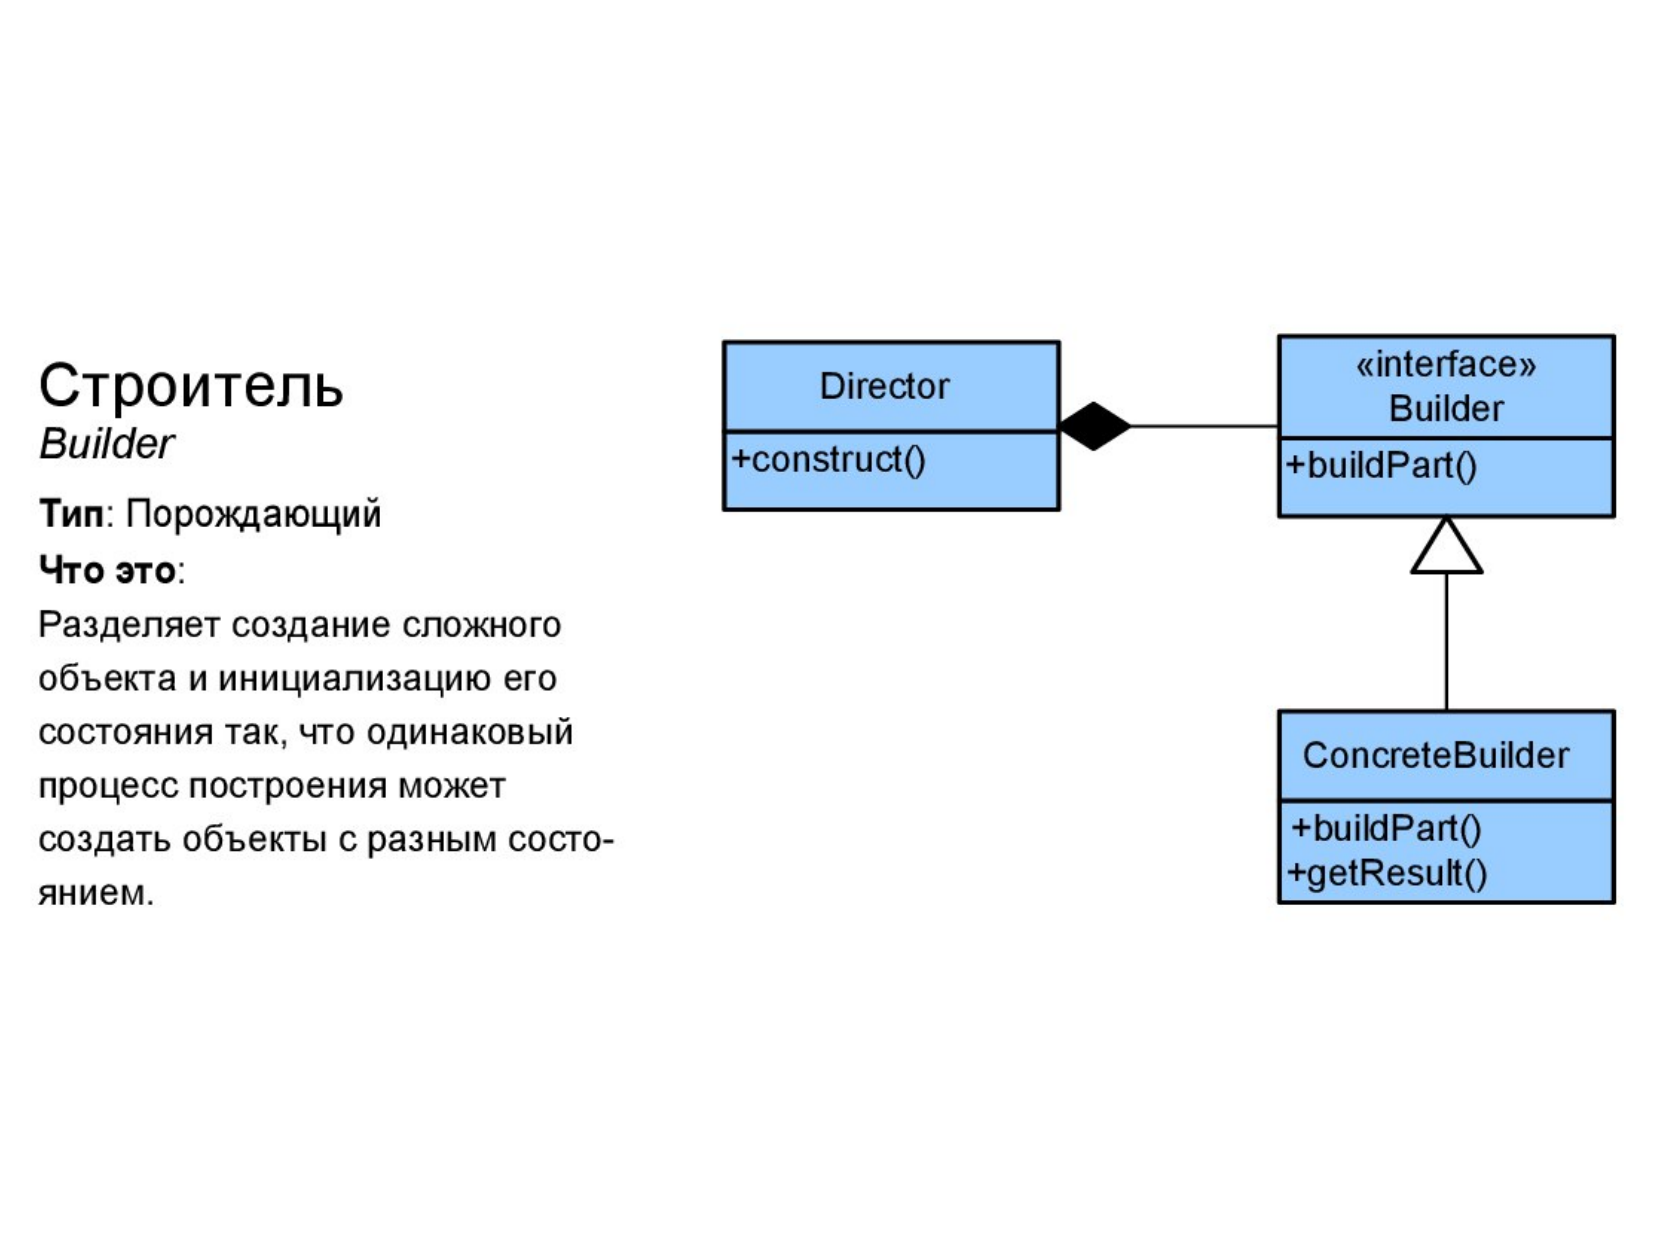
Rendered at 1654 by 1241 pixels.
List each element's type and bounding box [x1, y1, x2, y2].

picture [7, 277, 1654, 969]
